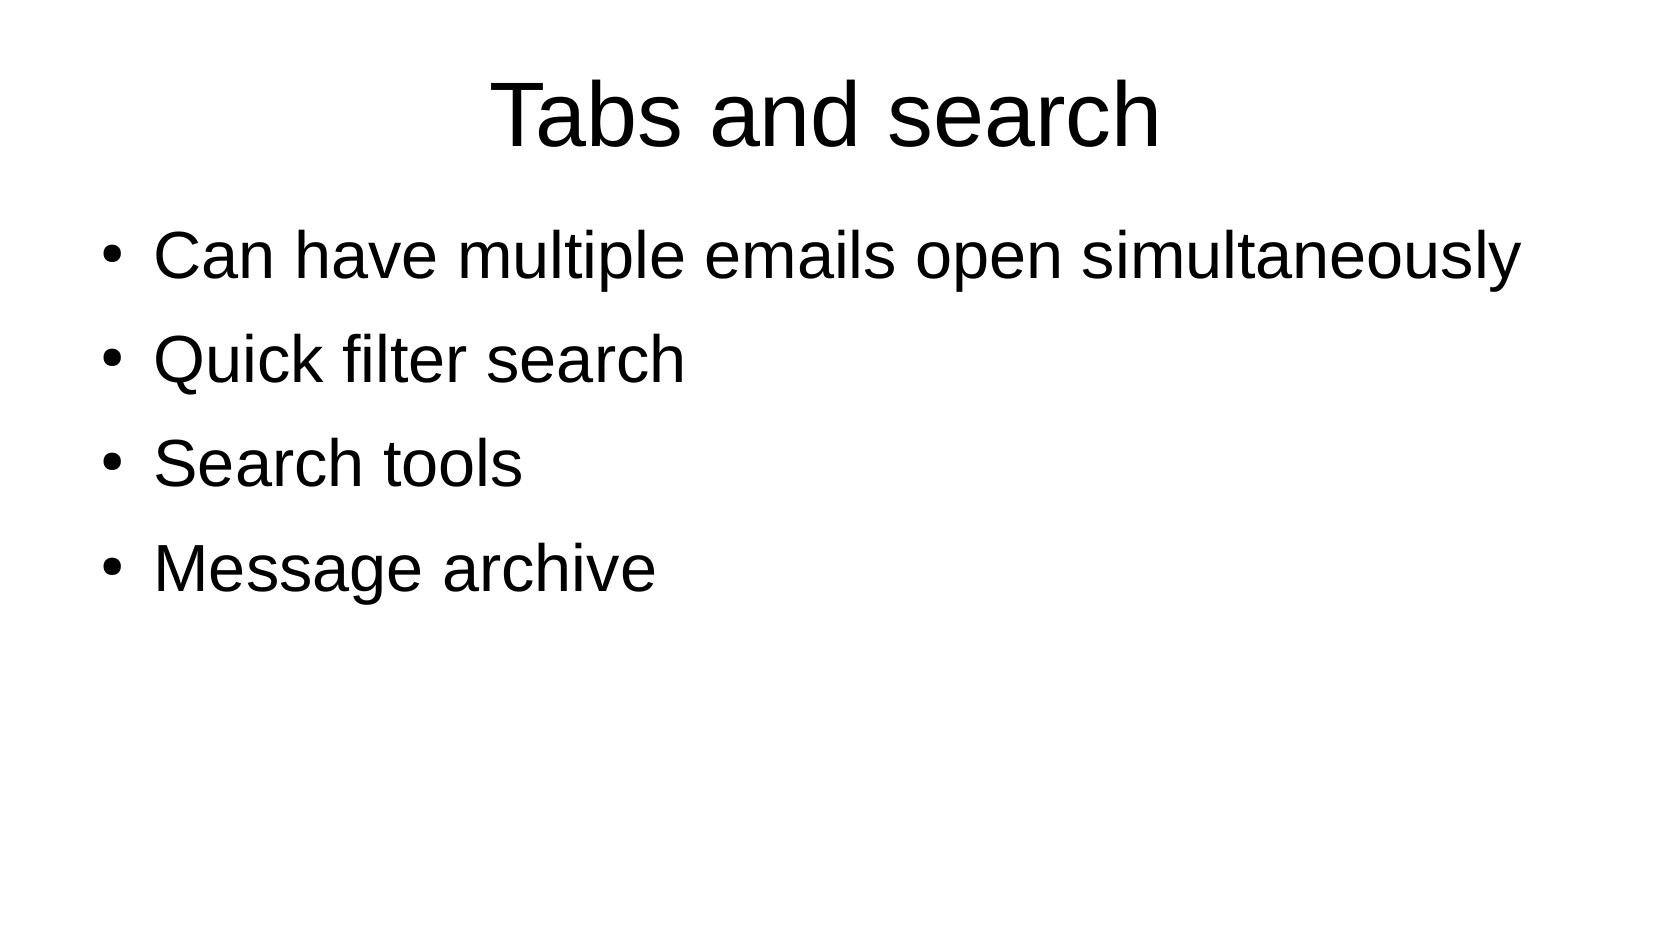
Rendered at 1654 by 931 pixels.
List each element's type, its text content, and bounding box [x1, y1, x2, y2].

list Can have multiple emails open simultaneously Quick filter search Search tools Message archive [82, 217, 1571, 758]
title Tabs and search [82, 37, 1571, 193]
